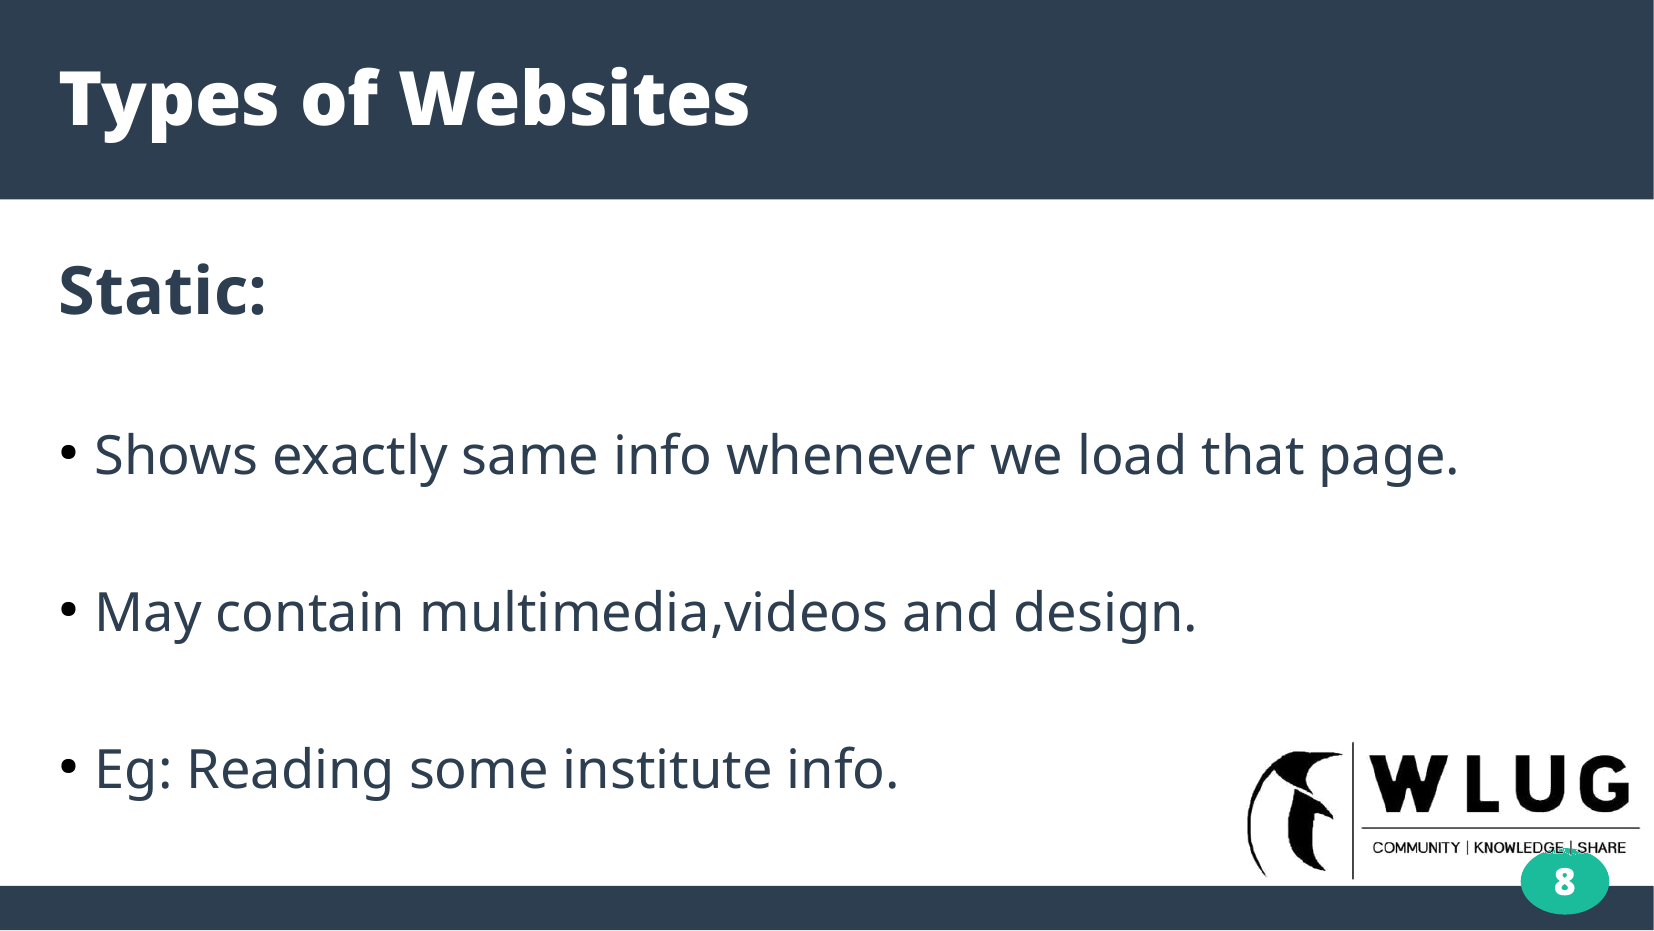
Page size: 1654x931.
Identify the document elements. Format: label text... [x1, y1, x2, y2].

title Types of Websites [59, 37, 1595, 155]
subtitle Static: Shows exactly same info whenever we load that page. May contain multimedia,videos and design. Eg: Reading some institute info. [59, 243, 1595, 864]
picture [1220, 732, 1654, 886]
